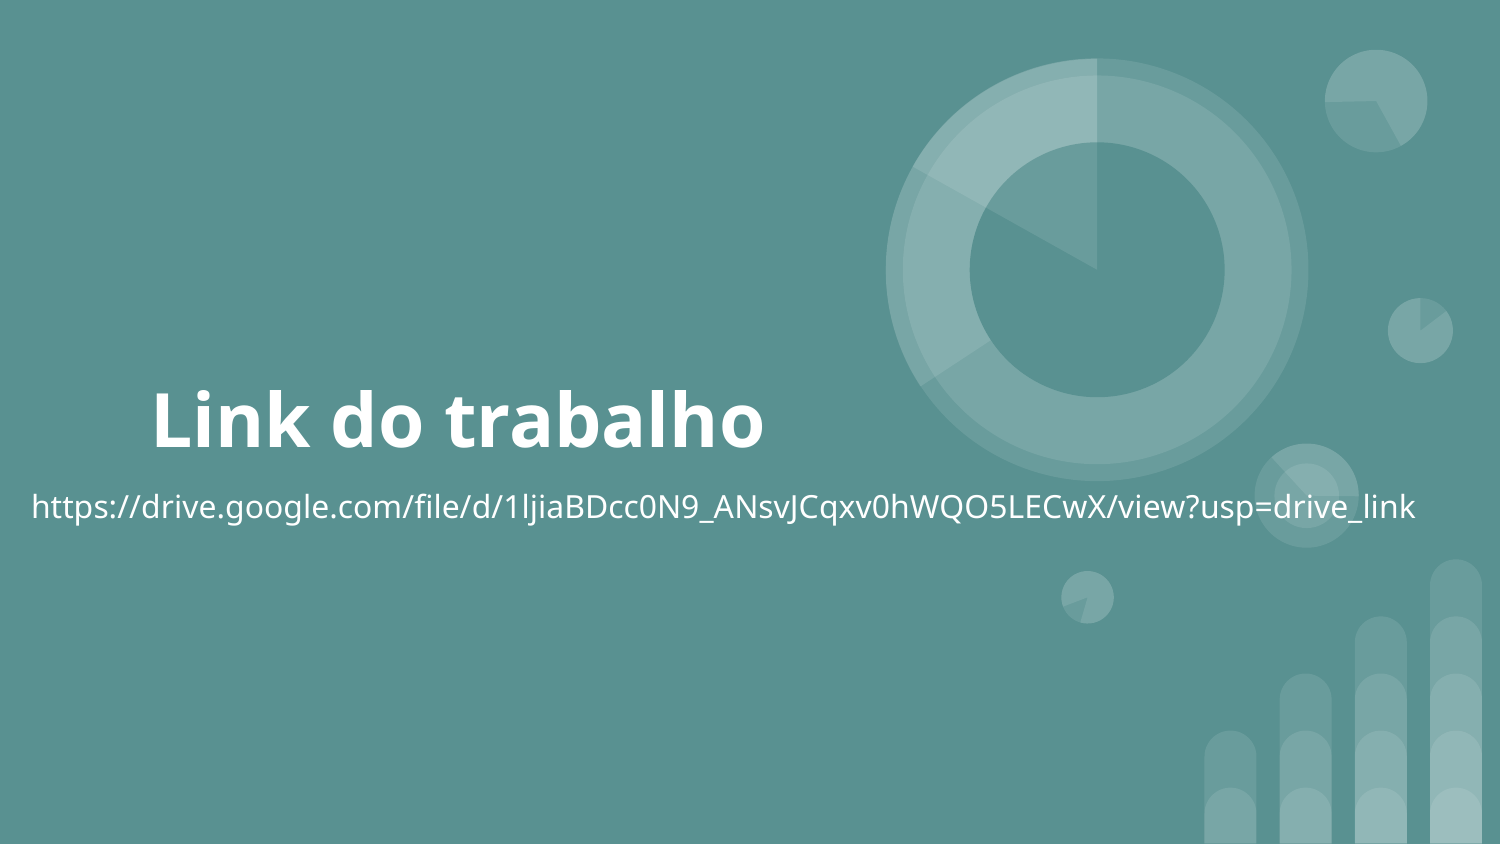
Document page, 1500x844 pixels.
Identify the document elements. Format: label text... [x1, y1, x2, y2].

title Link do trabalho [135, 264, 834, 469]
subtitle https://drive.google.com/file/d/1ljiaBDcc0N9_ANsvJCqxv0hWQO5LECwX/view?usp=drive_link [15, 469, 1484, 584]
